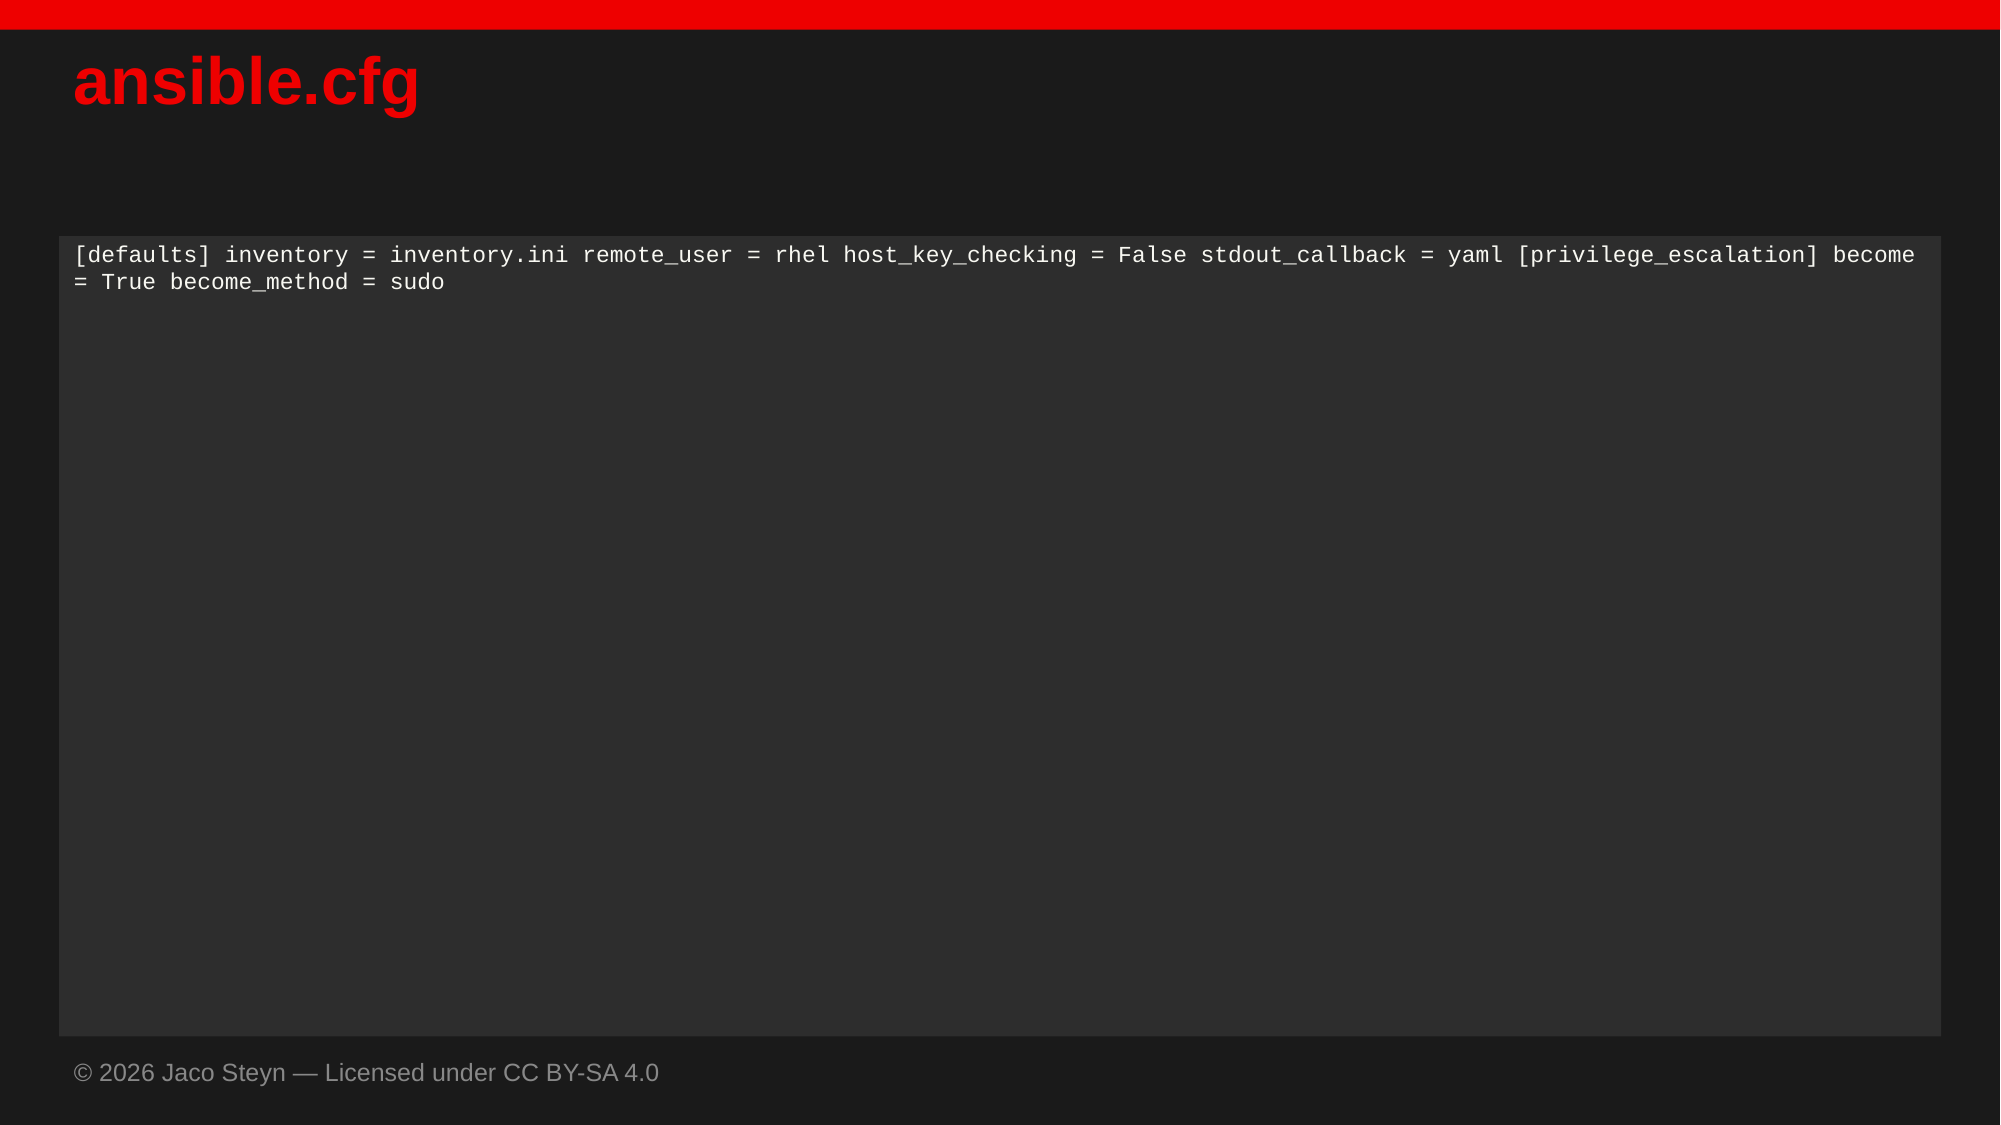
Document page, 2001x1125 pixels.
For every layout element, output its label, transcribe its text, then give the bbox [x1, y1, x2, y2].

text_box © 2026 Jaco Steyn — Licensed under CC BY-SA 4.0 [59, 1051, 1942, 1093]
text_box ansible.cfg [59, 36, 1942, 208]
text_box [defaults] inventory = inventory.ini remote_user = rhel host_key_checking = False stdout_callback = yaml [privilege_escalation] become = True become_method = sudo [59, 236, 1942, 1037]
text_box [0, 0, 2001, 30]
